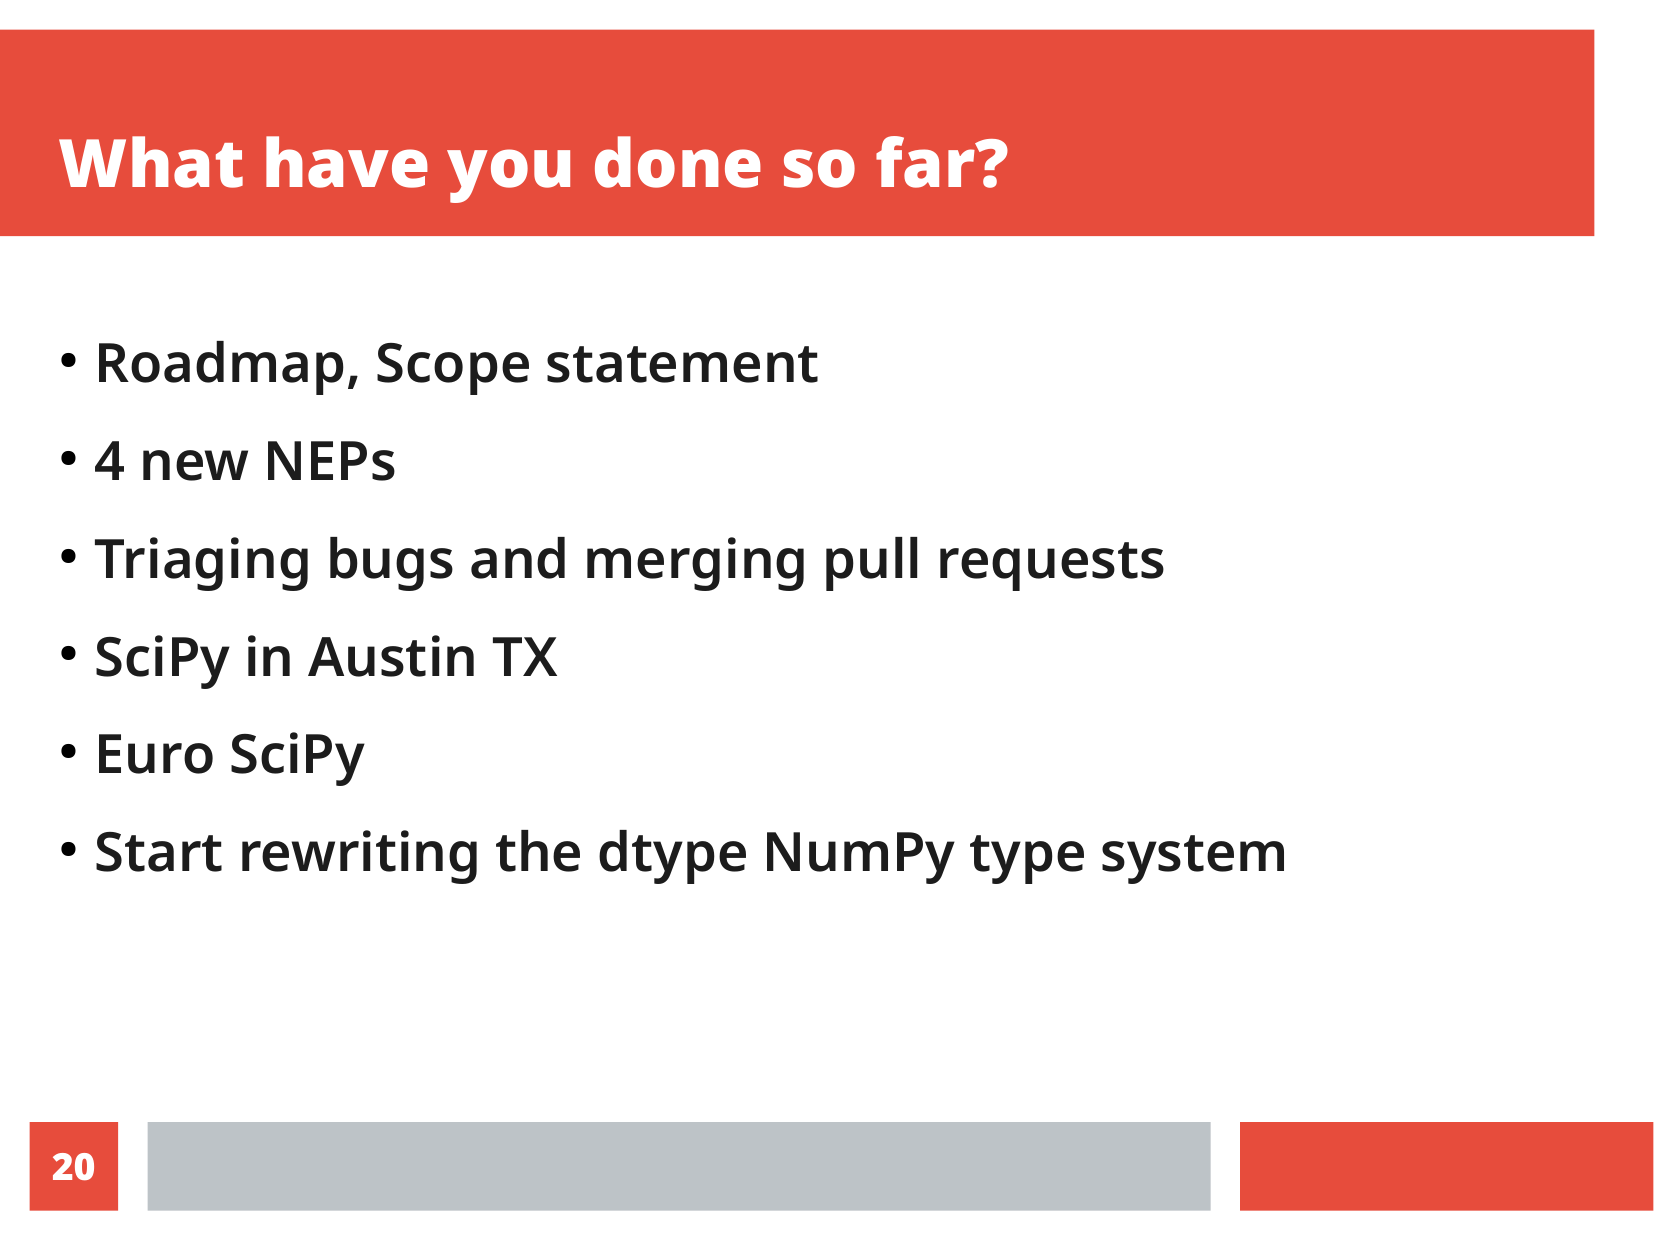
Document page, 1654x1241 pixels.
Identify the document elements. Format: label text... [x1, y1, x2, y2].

title What have you done so far? [59, 59, 1595, 207]
list Roadmap, Scope statement 4 new NEPs Triaging bugs and merging pull requests SciPy in Austin TX Euro SciPy Start rewriting the dtype NumPy type system [59, 324, 1565, 1093]
